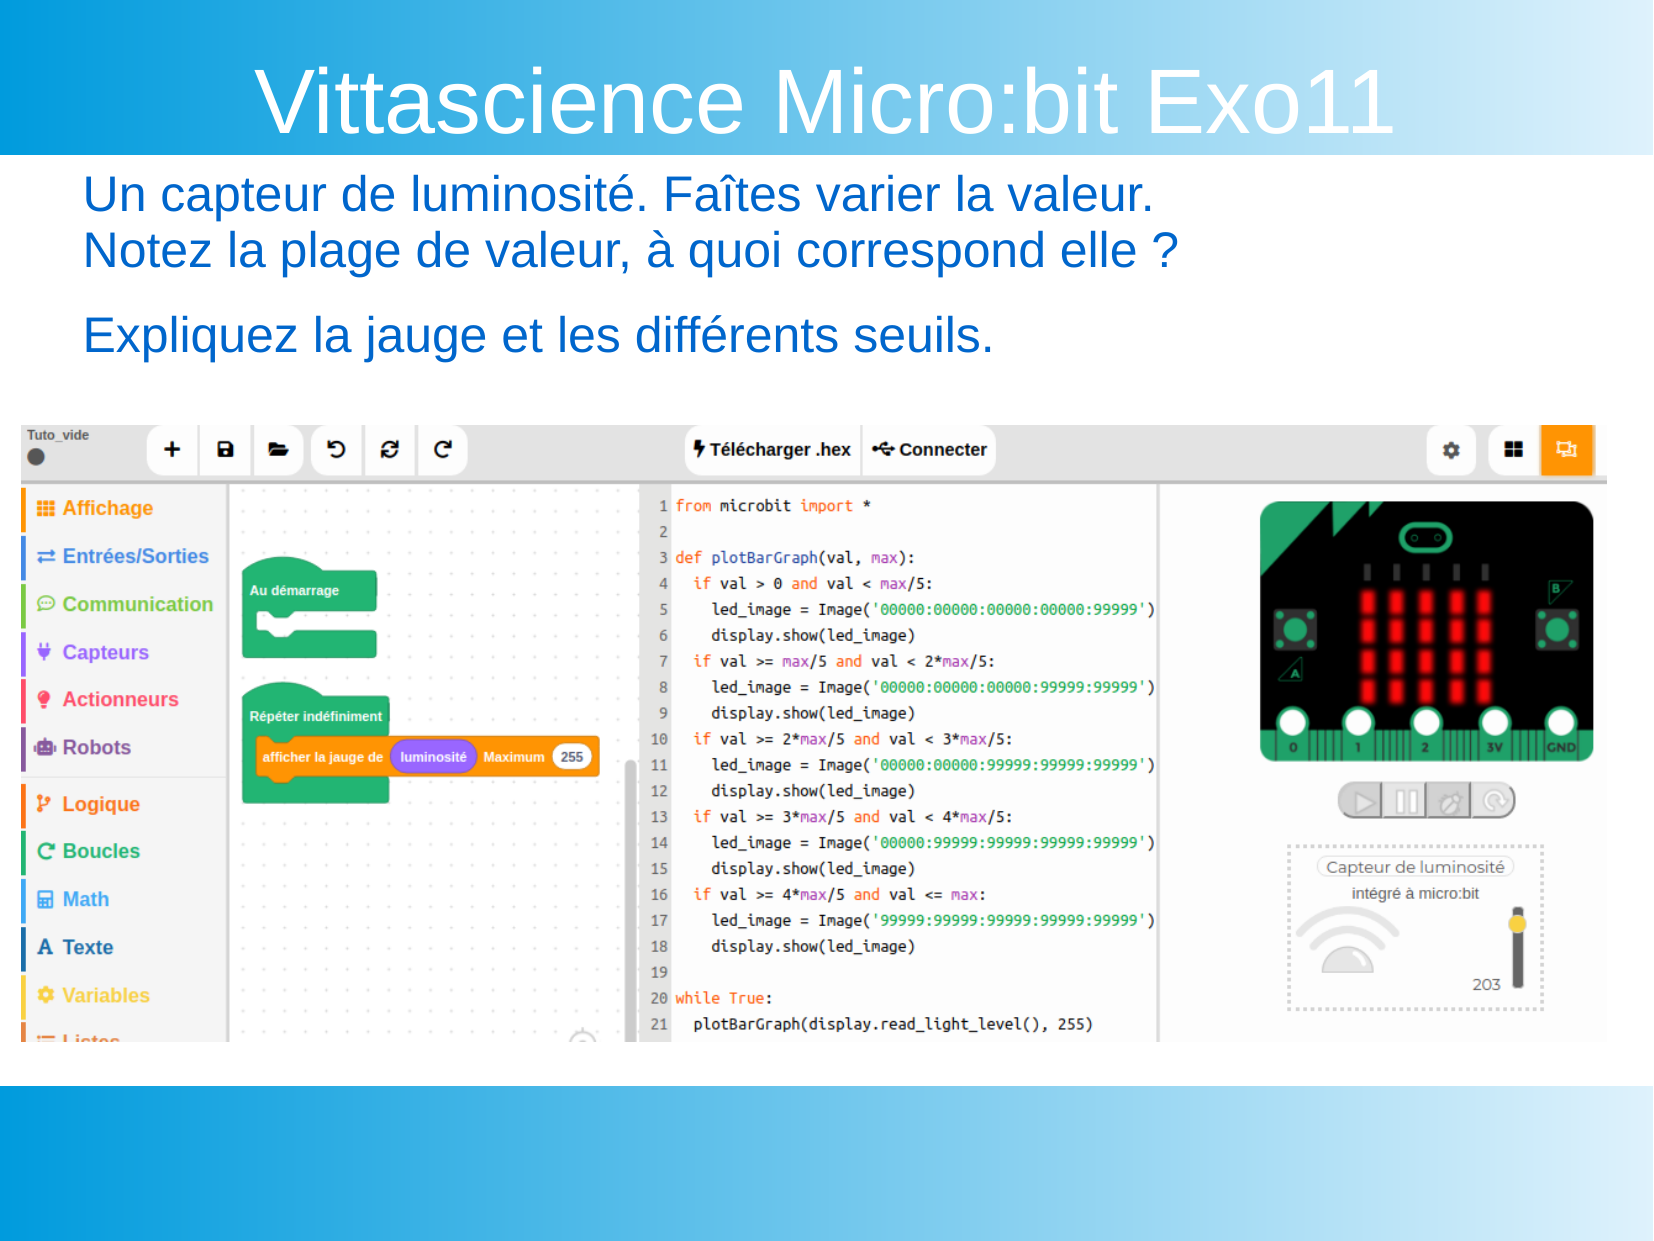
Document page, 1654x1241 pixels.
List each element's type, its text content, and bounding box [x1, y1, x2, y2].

picture [21, 425, 1607, 1042]
title Vittascience Micro:bit Exo11 [82, 49, 1571, 155]
list Un capteur de luminosité. Faîtes varier la valeur. Notez la plage de valeur, à quoi correspond elle ? Expliquez la jauge et les différents seuils. [82, 166, 1571, 390]
